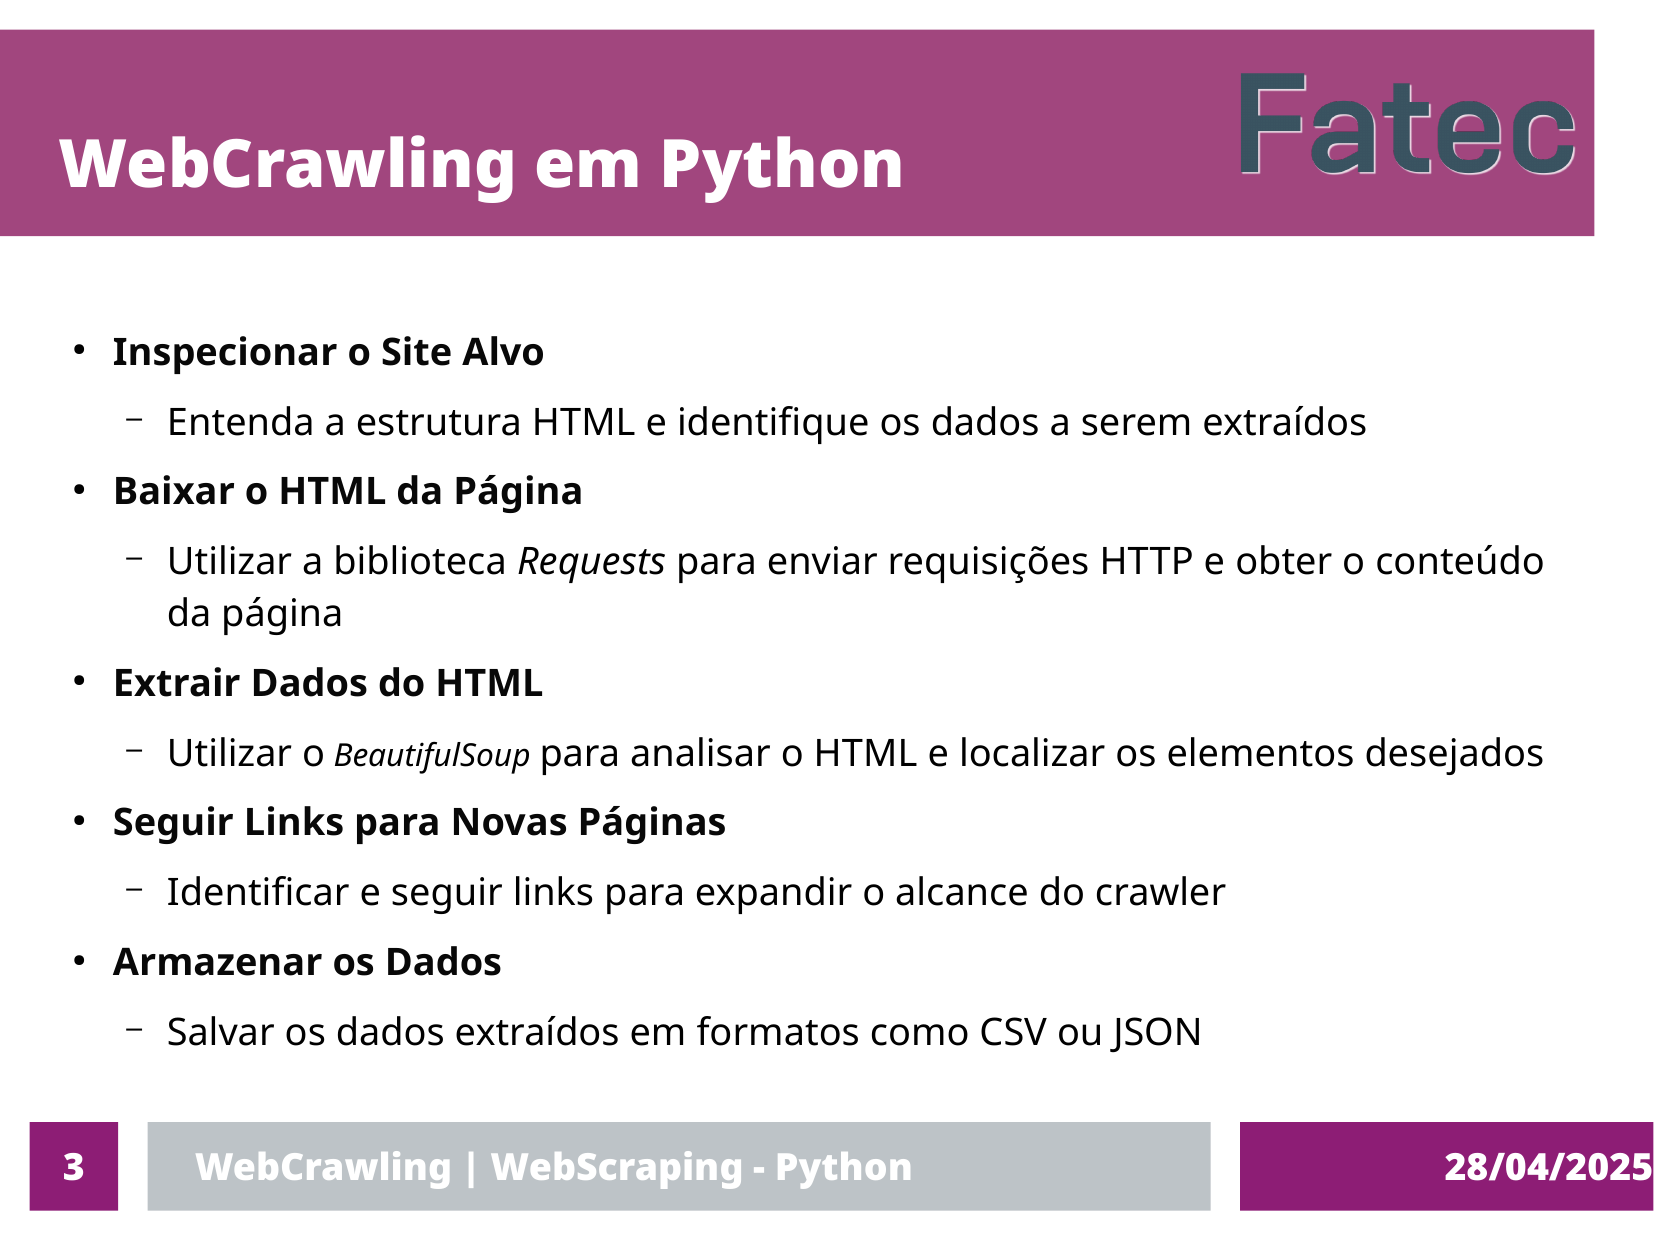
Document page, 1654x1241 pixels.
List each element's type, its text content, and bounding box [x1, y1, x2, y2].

list Inspecionar o Site Alvo Entenda a estrutura HTML e identifique os dados a serem extraídos Baixar o HTML da Página Utilizar a biblioteca Requests para enviar requisições HTTP e obter o conteúdo da página Extrair Dados do HTML Utilizar o BeautifulSoup para analisar o HTML e localizar os elementos desejados Seguir Links para Novas Páginas Identificar e seguir links para expandir o alcance do crawler Armazenar os Dados Salvar os dados extraídos em formatos como CSV ou JSON [59, 324, 1565, 1093]
title WebCrawling em Python [59, 59, 1595, 207]
